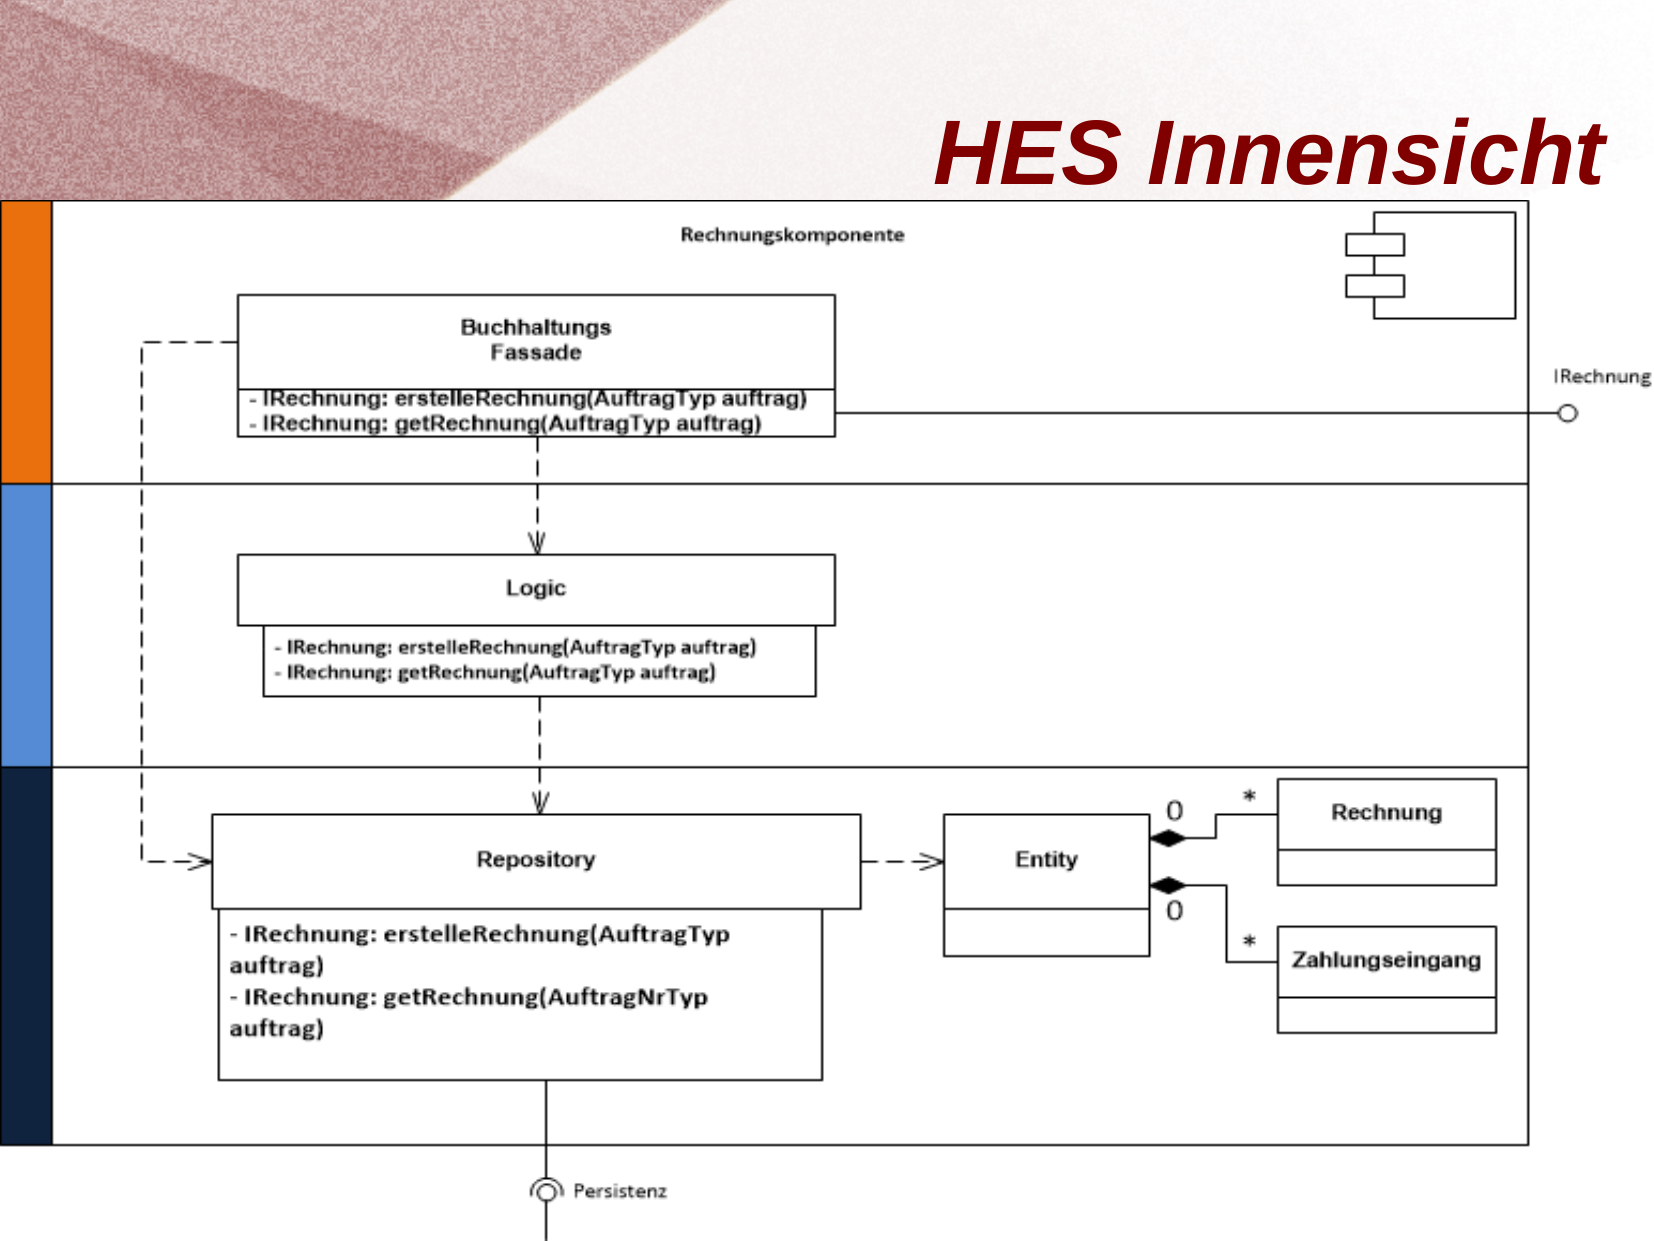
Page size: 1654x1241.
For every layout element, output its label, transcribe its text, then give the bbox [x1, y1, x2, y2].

title HES Innensicht [596, 49, 1607, 257]
picture [0, 0, 1654, 1241]
